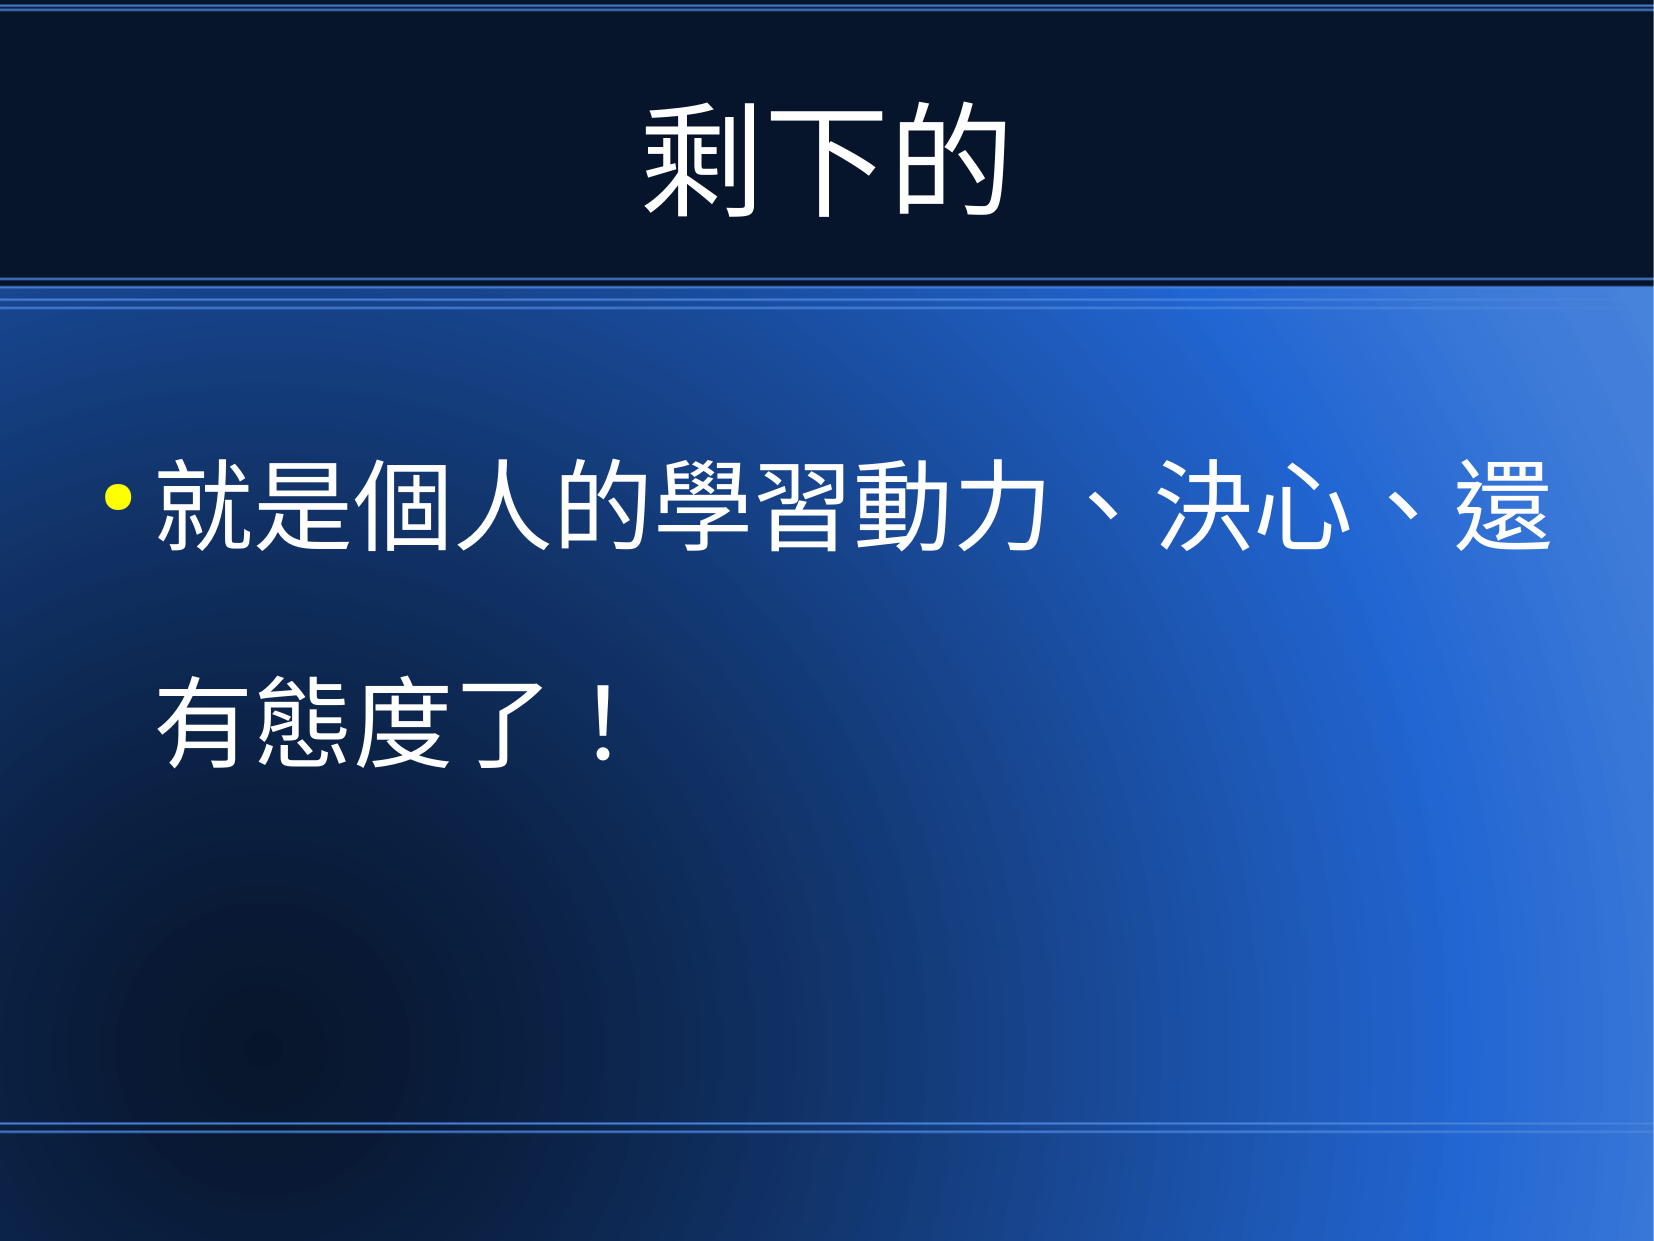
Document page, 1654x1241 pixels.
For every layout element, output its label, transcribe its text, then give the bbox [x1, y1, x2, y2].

title 剩下的 [82, 49, 1571, 257]
list 就是個人的學習動力、決心、還有態度了！ [82, 355, 1571, 1241]
picture [0, 0, 1654, 1241]
